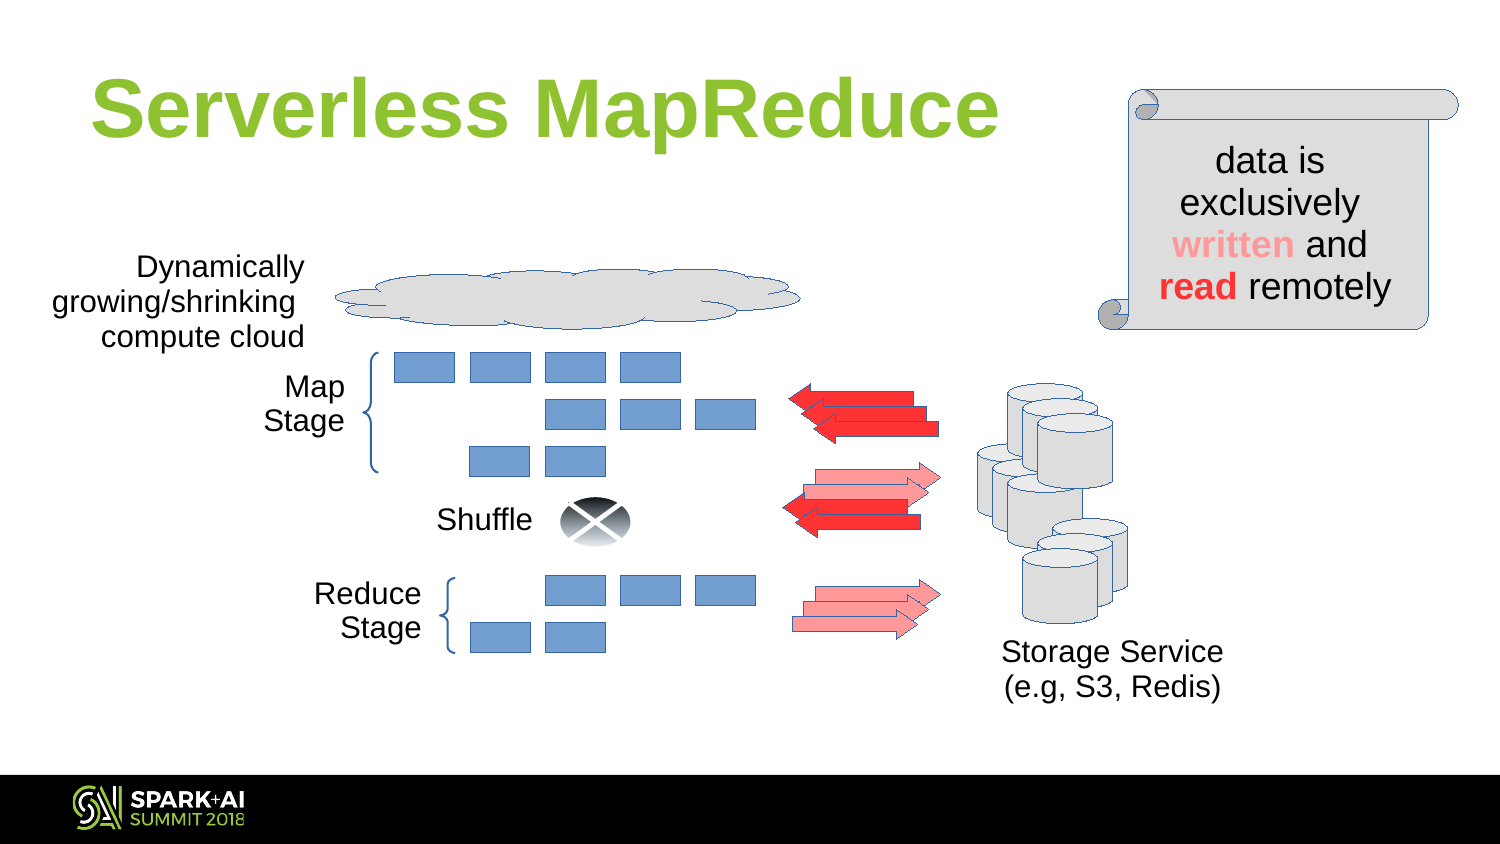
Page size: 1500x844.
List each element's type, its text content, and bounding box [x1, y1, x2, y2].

text_box [335, 269, 801, 330]
text_box [788, 383, 939, 444]
text_box [470, 352, 531, 383]
text_box [545, 446, 606, 477]
text_box [620, 575, 681, 606]
text_box [620, 352, 681, 383]
text_box [782, 462, 941, 538]
text_box [470, 622, 531, 653]
text_box [695, 575, 756, 606]
text_box Reduce Stage [260, 568, 437, 683]
text_box [394, 352, 455, 383]
text_box data is exclusively written and read remotely [1144, 131, 1407, 315]
text_box [545, 575, 606, 606]
text_box [557, 494, 633, 550]
text_box [545, 399, 606, 430]
text_box [695, 399, 756, 430]
text_box [1098, 89, 1459, 330]
text_box [545, 352, 606, 383]
text_box Storage Service (e.g, S3, Redis) [962, 627, 1263, 730]
title Serverless MapReduce [75, 33, 1426, 175]
text_box [792, 579, 941, 640]
text_box [620, 399, 681, 430]
text_box [1022, 530, 1128, 624]
text_box Map Stage [228, 361, 361, 461]
text_box Dynamically growing/shrinking compute cloud [0, 242, 321, 362]
text_box [545, 622, 606, 653]
text_box Shuffle [371, 495, 549, 550]
text_box [469, 446, 530, 477]
text_box [977, 394, 1113, 550]
